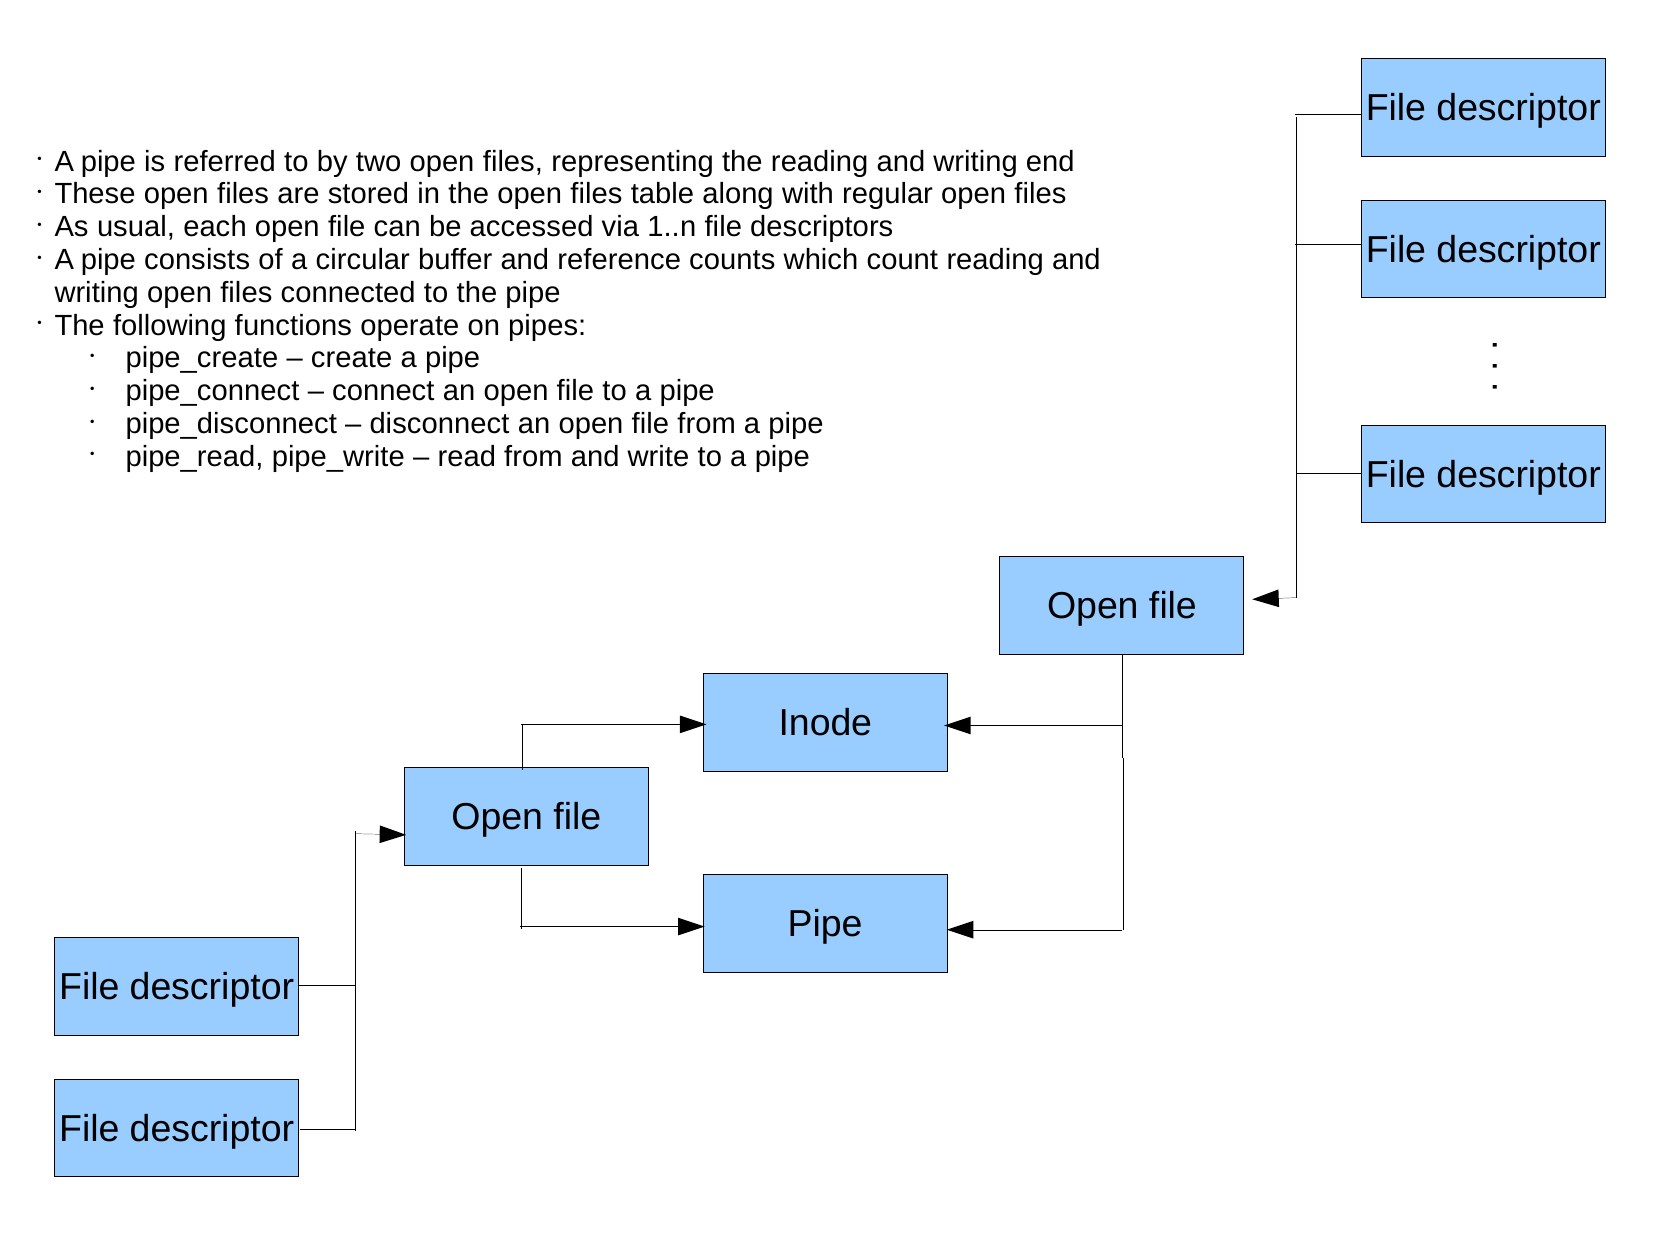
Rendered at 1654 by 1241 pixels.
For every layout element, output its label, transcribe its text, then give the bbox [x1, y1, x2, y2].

text_box A pipe is referred to by two open files, representing the reading and writing end These open files are stored in the open files table along with regular open files As usual, each open file can be accessed via 1..n file descriptors A pipe consists of a circular buffer and reference counts which count reading and writing open files connected to the pipe The following functions operate on pipes: pipe_create – create a pipe pipe_connect – connect an open file to a pipe pipe_disconnect – disconnect an open file from a pipe pipe_read, pipe_write – read from and write to a pipe [17, 137, 1205, 513]
text_box Pipe [703, 874, 948, 973]
text_box File descriptor [54, 937, 299, 1036]
text_box Inode [703, 673, 948, 772]
text_box File descriptor [54, 1079, 299, 1177]
text_box File descriptor [1361, 425, 1606, 523]
text_box Open file [404, 767, 649, 866]
text_box File descriptor [1361, 200, 1606, 298]
text_box File descriptor [1361, 58, 1606, 157]
text_box . . . [1455, 240, 1513, 408]
text_box Open file [999, 556, 1244, 655]
